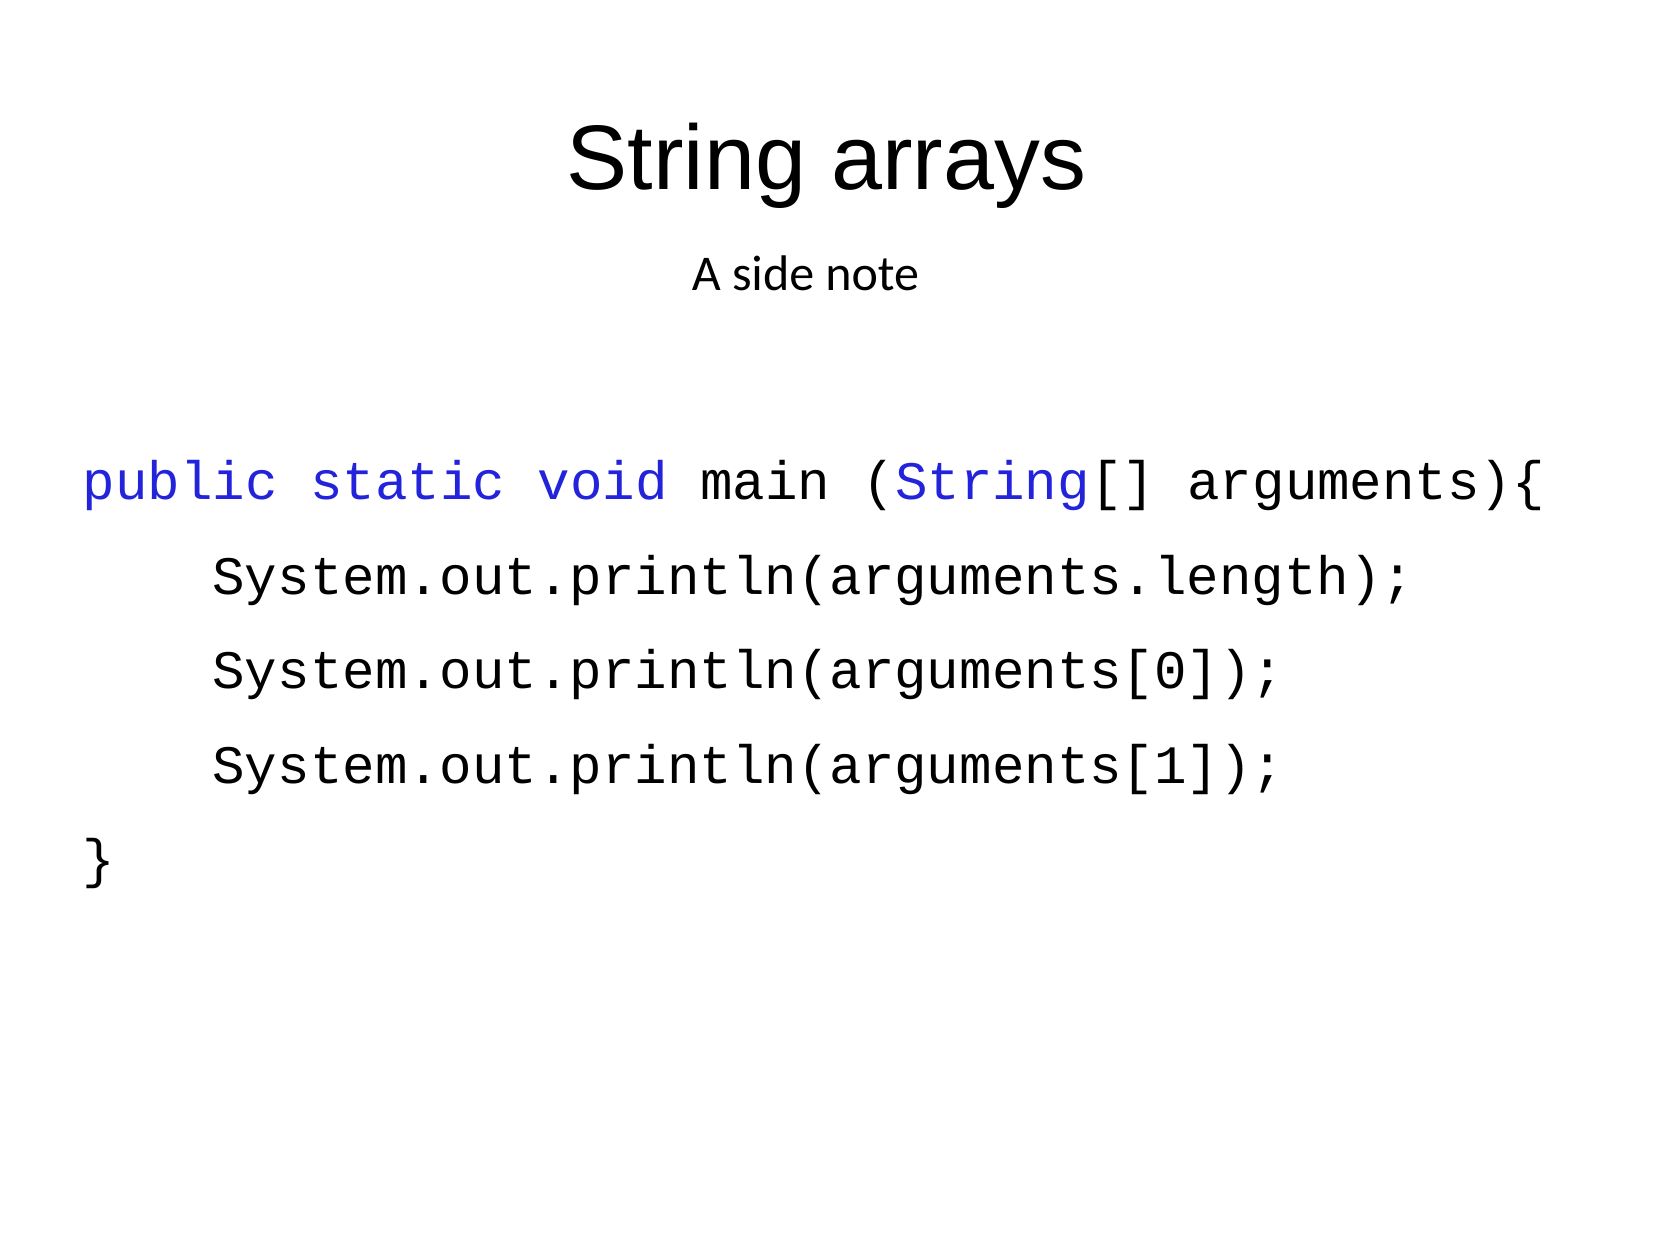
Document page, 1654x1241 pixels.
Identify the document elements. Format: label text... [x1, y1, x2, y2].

text_box A side note [676, 232, 937, 309]
subtitle public static void main (String[] arguments){ System.out.println(arguments.length); System.out.println(arguments[0]); System.out.println(arguments[1]); } [82, 297, 1571, 1102]
title String arrays [82, 56, 1571, 250]
